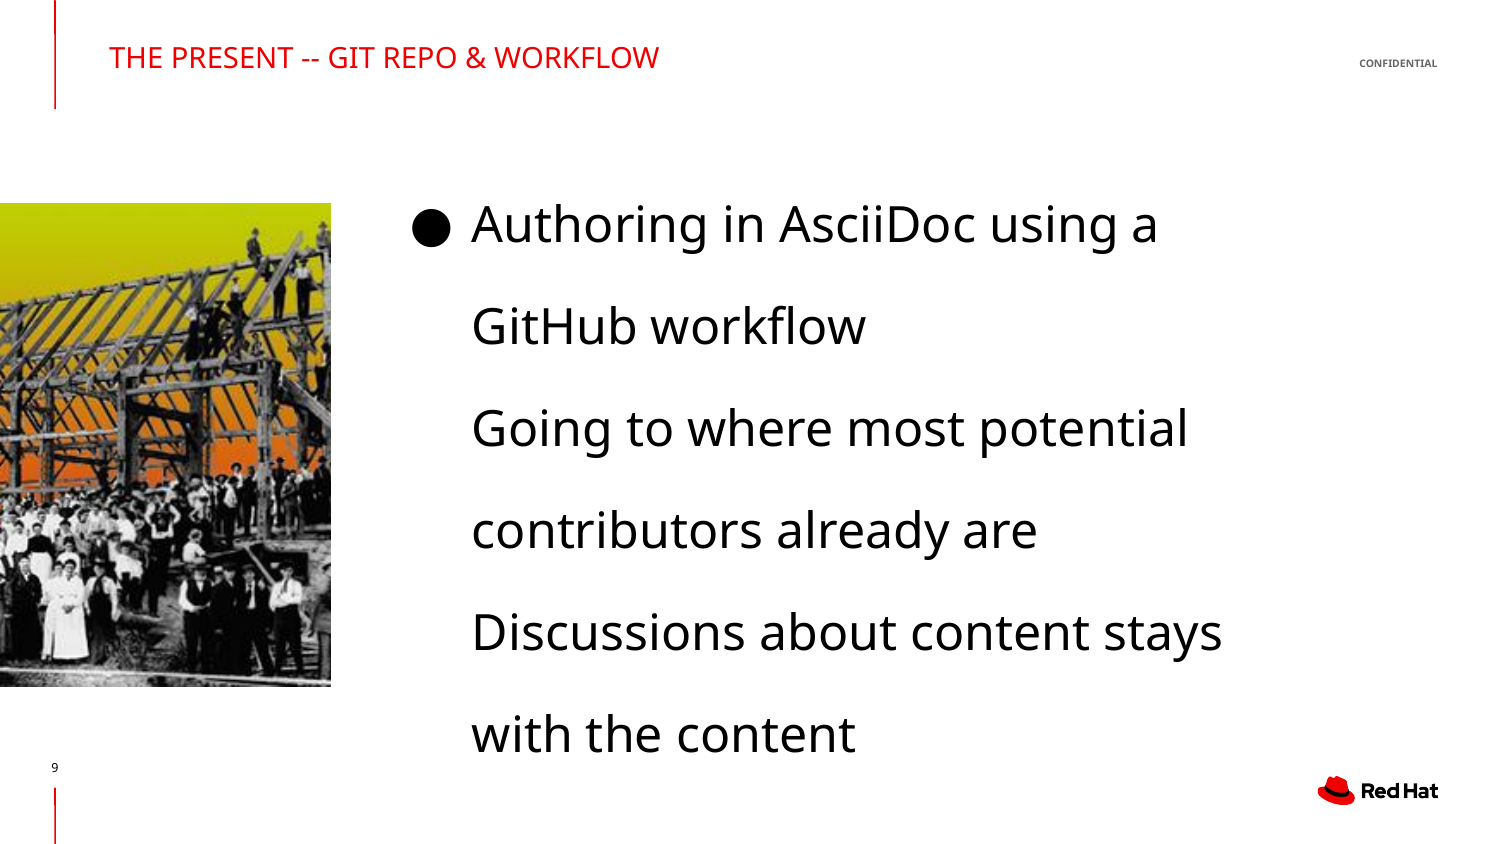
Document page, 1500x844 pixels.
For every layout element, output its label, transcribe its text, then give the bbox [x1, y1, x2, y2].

slide_number <number> [10, 759, 101, 777]
picture [1317, 776, 1438, 805]
subtitle THE PRESENT -- GIT REPO & WORKFLOW [55, 6, 689, 108]
title Authoring in AsciiDoc using a GitHub workflow Going to where most potential contributors already are Discussions about content stays with the content [396, 203, 1328, 688]
picture [0, 203, 331, 688]
